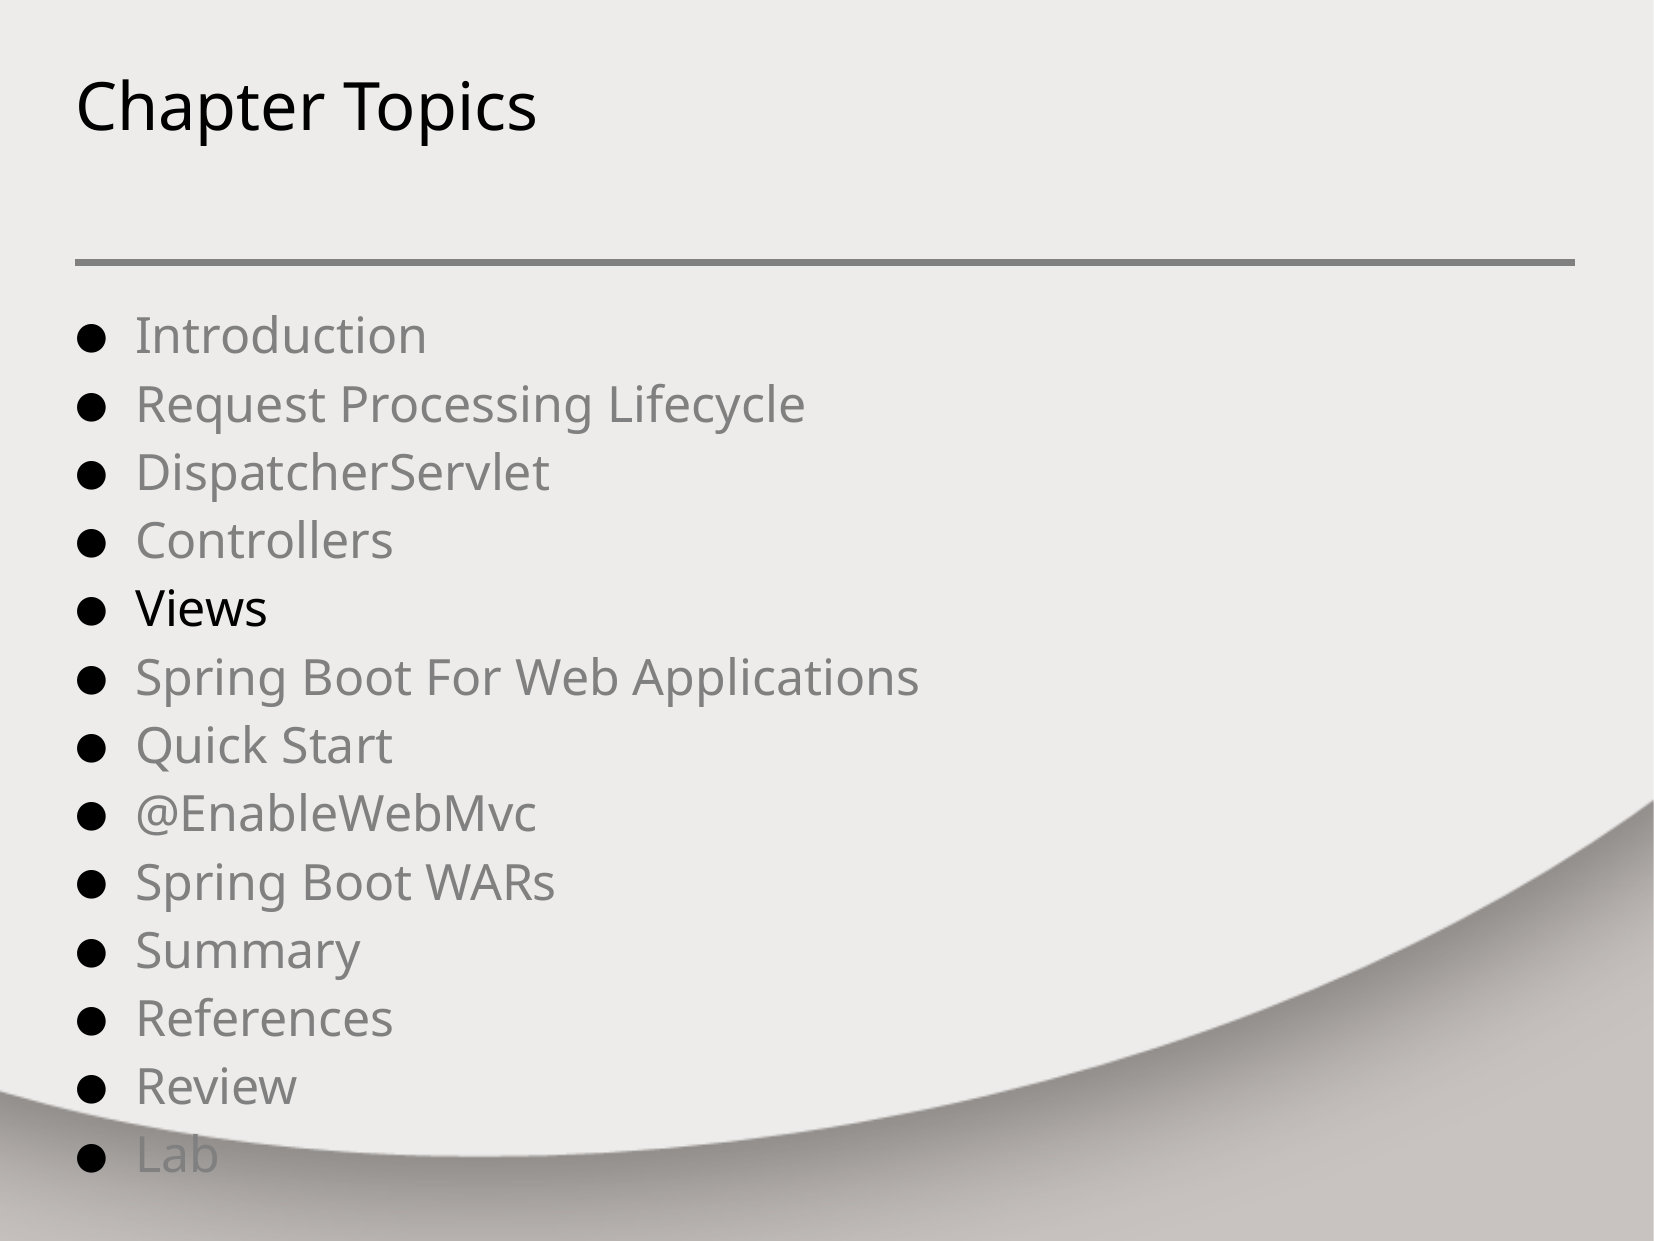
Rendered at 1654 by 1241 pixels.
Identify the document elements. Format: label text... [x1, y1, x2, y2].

list Introduction Request Processing Lifecycle DispatcherServlet Controllers Views Spring Boot For Web Applications Quick Start @EnableWebMvc Spring Boot WARs Summary References Review Lab [75, 300, 1576, 1163]
picture [0, 0, 1654, 1241]
title Chapter Topics [75, 75, 1576, 226]
